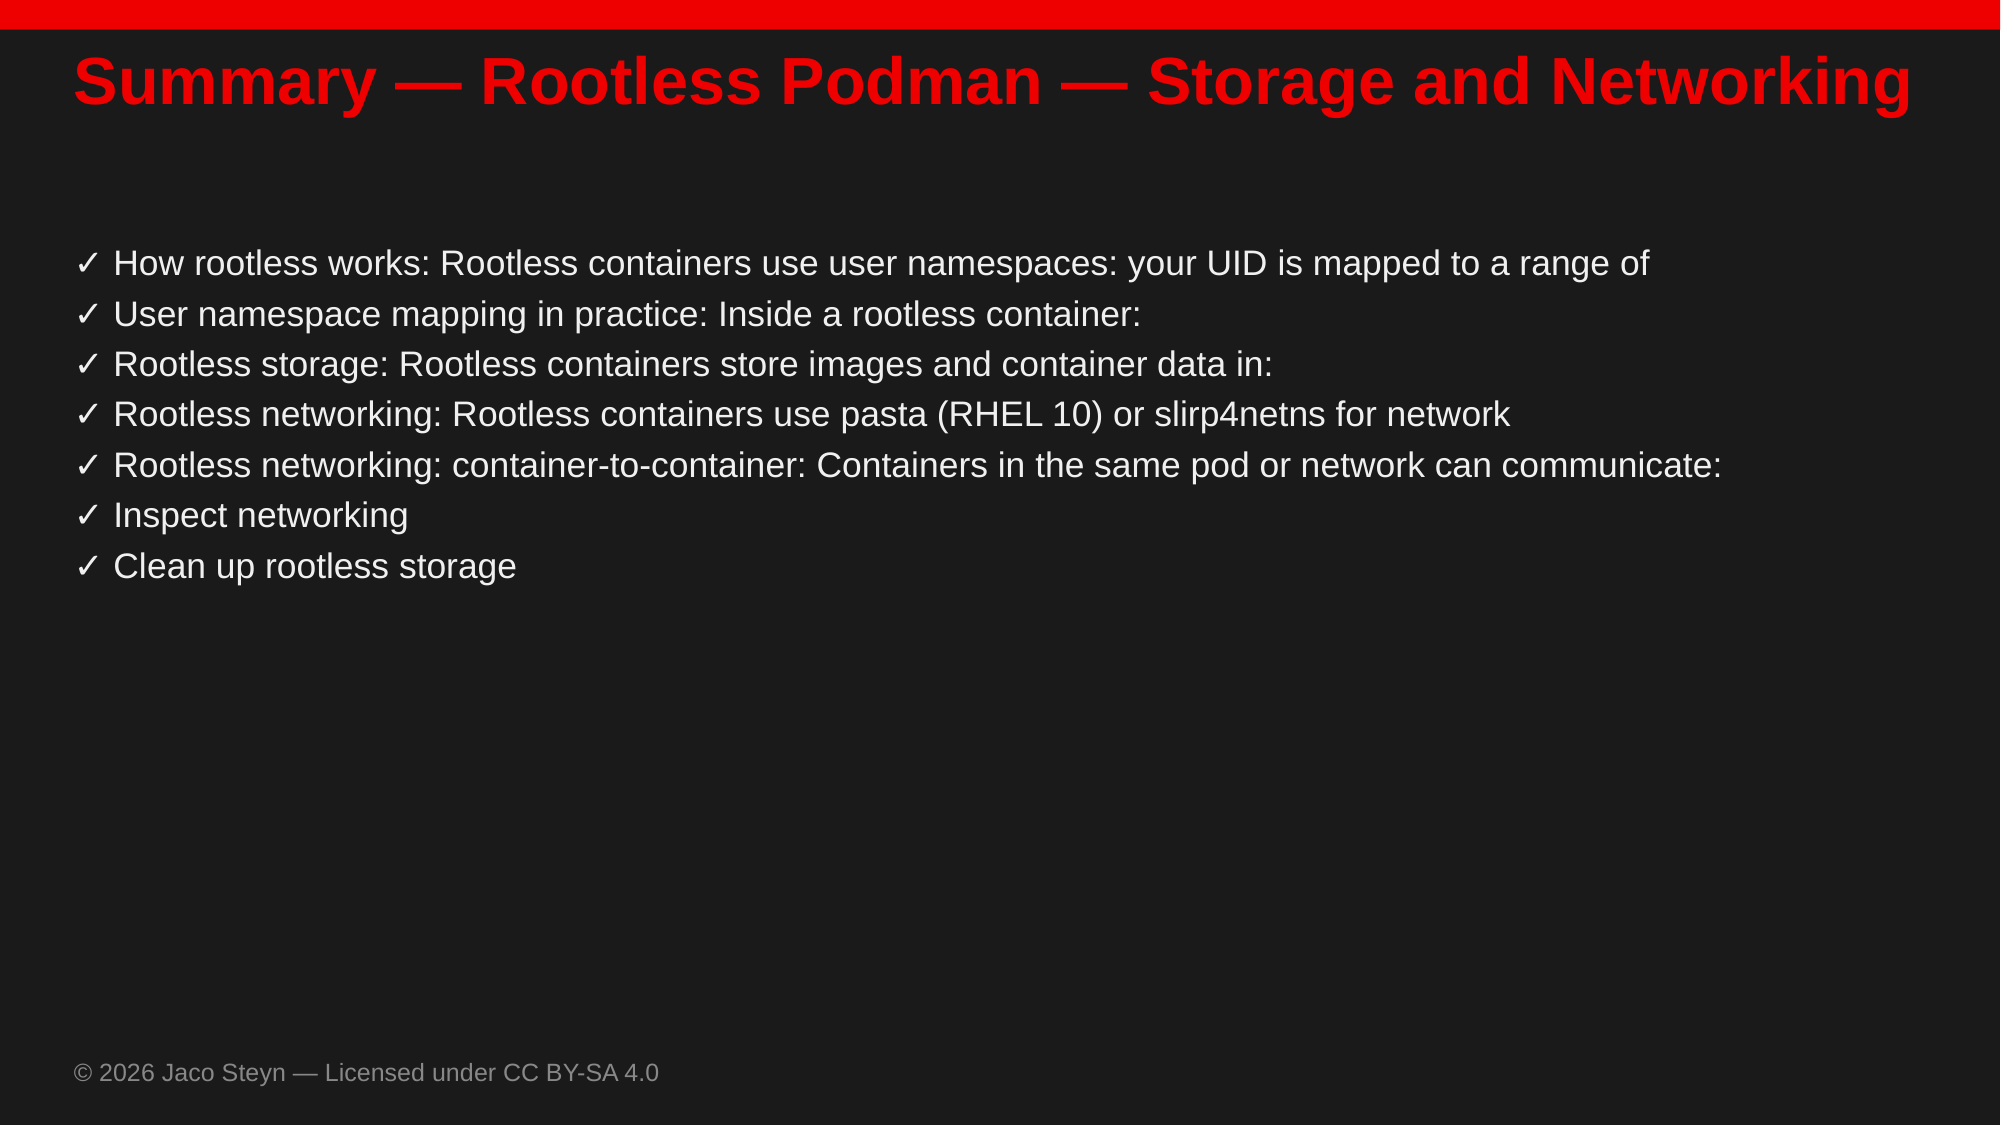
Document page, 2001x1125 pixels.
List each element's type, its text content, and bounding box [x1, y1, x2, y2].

text_box Summary — Rootless Podman — Storage and Networking [59, 36, 1942, 208]
text_box ✓ How rootless works: Rootless containers use user namespaces: your UID is mapped to a range of ✓ User namespace mapping in practice: Inside a rootless container: ✓ Rootless storage: Rootless containers store images and container data in: ✓ Rootless networking: Rootless containers use pasta (RHEL 10) or slirp4netns for network ✓ Rootless networking: container-to-container: Containers in the same pod or network can communicate: ✓ Inspect networking ✓ Clean up rootless storage [59, 236, 1942, 1037]
text_box [0, 0, 2001, 30]
text_box © 2026 Jaco Steyn — Licensed under CC BY-SA 4.0 [59, 1051, 1942, 1093]
